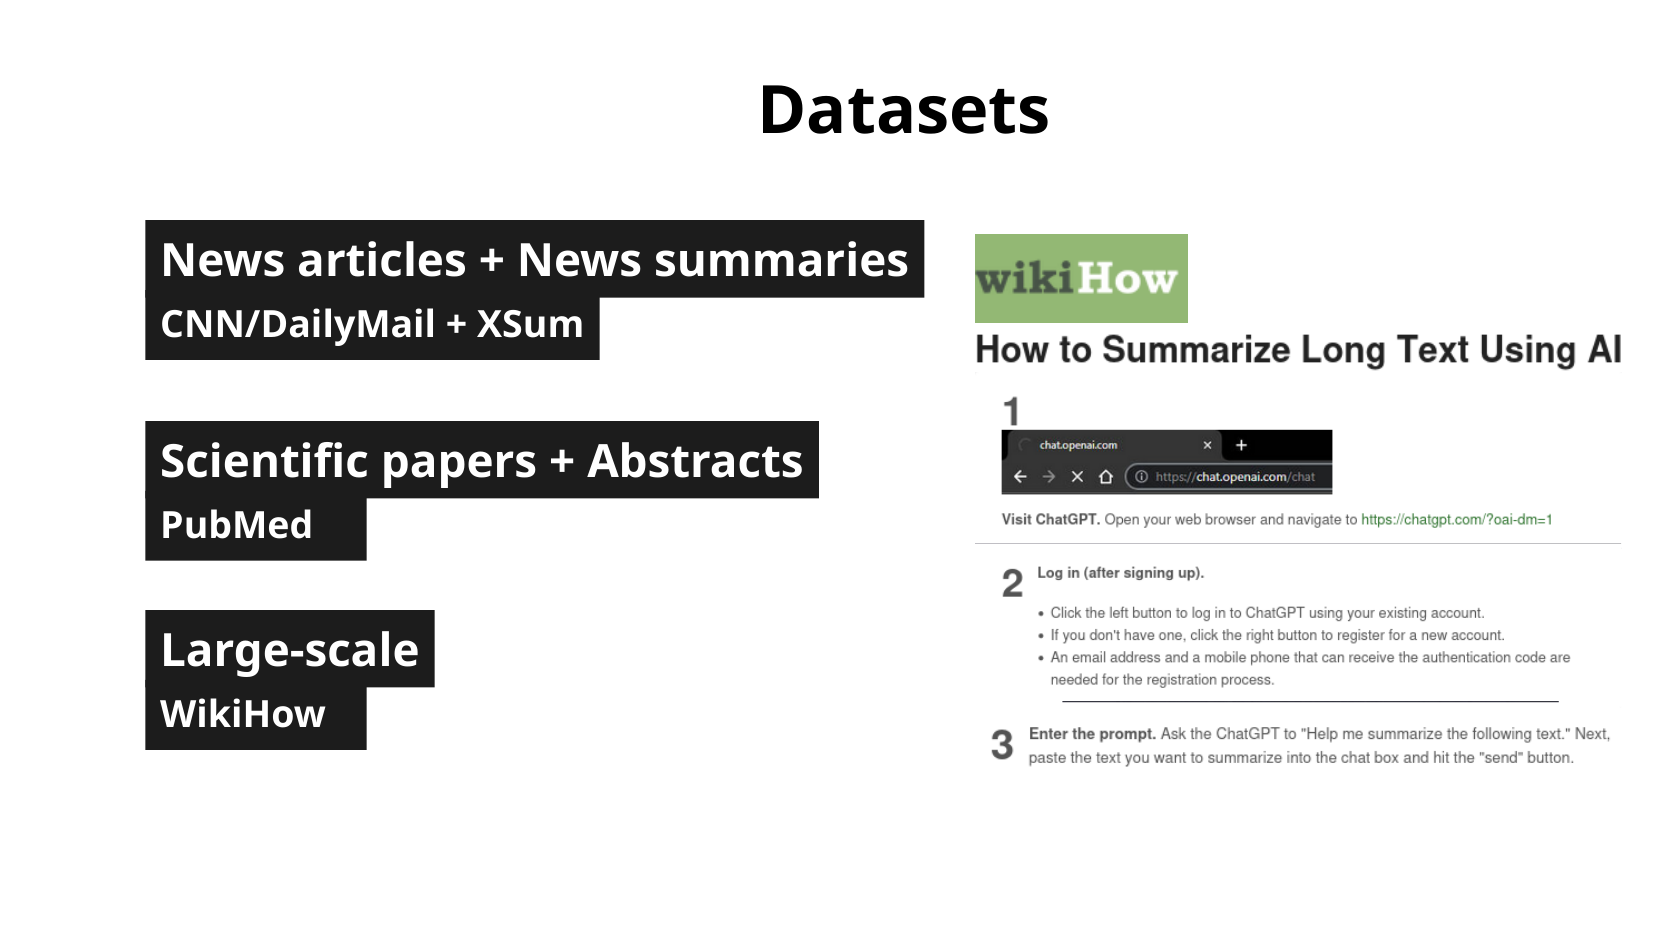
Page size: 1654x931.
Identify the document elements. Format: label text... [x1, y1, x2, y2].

text_box CNN/DailyMail + XSum [145, 290, 557, 360]
picture [975, 234, 1622, 788]
text_box News articles + News summaries [145, 220, 853, 291]
text_box Large-scale [145, 610, 428, 680]
text_box Scientific papers + Abstracts [145, 421, 767, 491]
text_box Datasets [742, 54, 1088, 151]
text_box WikiHow [145, 679, 367, 750]
text_box PubMed [145, 490, 367, 561]
